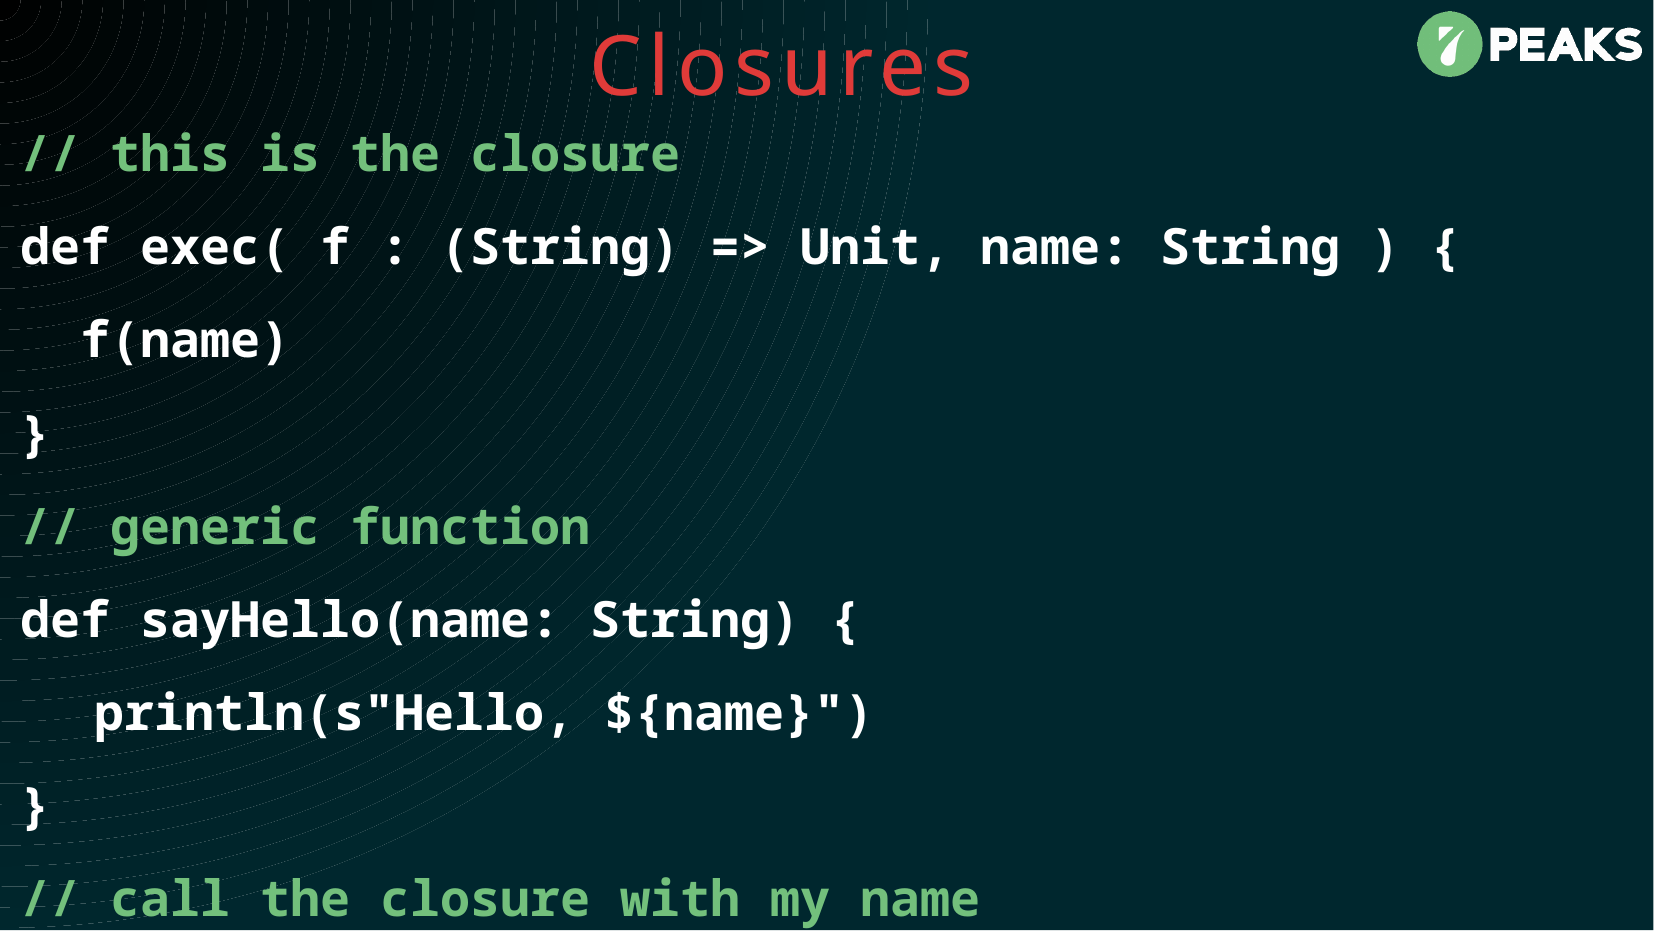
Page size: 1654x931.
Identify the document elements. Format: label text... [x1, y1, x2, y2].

text_box // this is the closure def exec( f : (String) => Unit, name: String ) { f(name) } // generic function def sayHello(name: String) { println(s"Hello, ${name}") } // call the closure with my name exec(sayHello, “Giorgio”) [5, 110, 1654, 920]
text_box Closures [574, 0, 1080, 110]
picture [1417, 11, 1642, 77]
